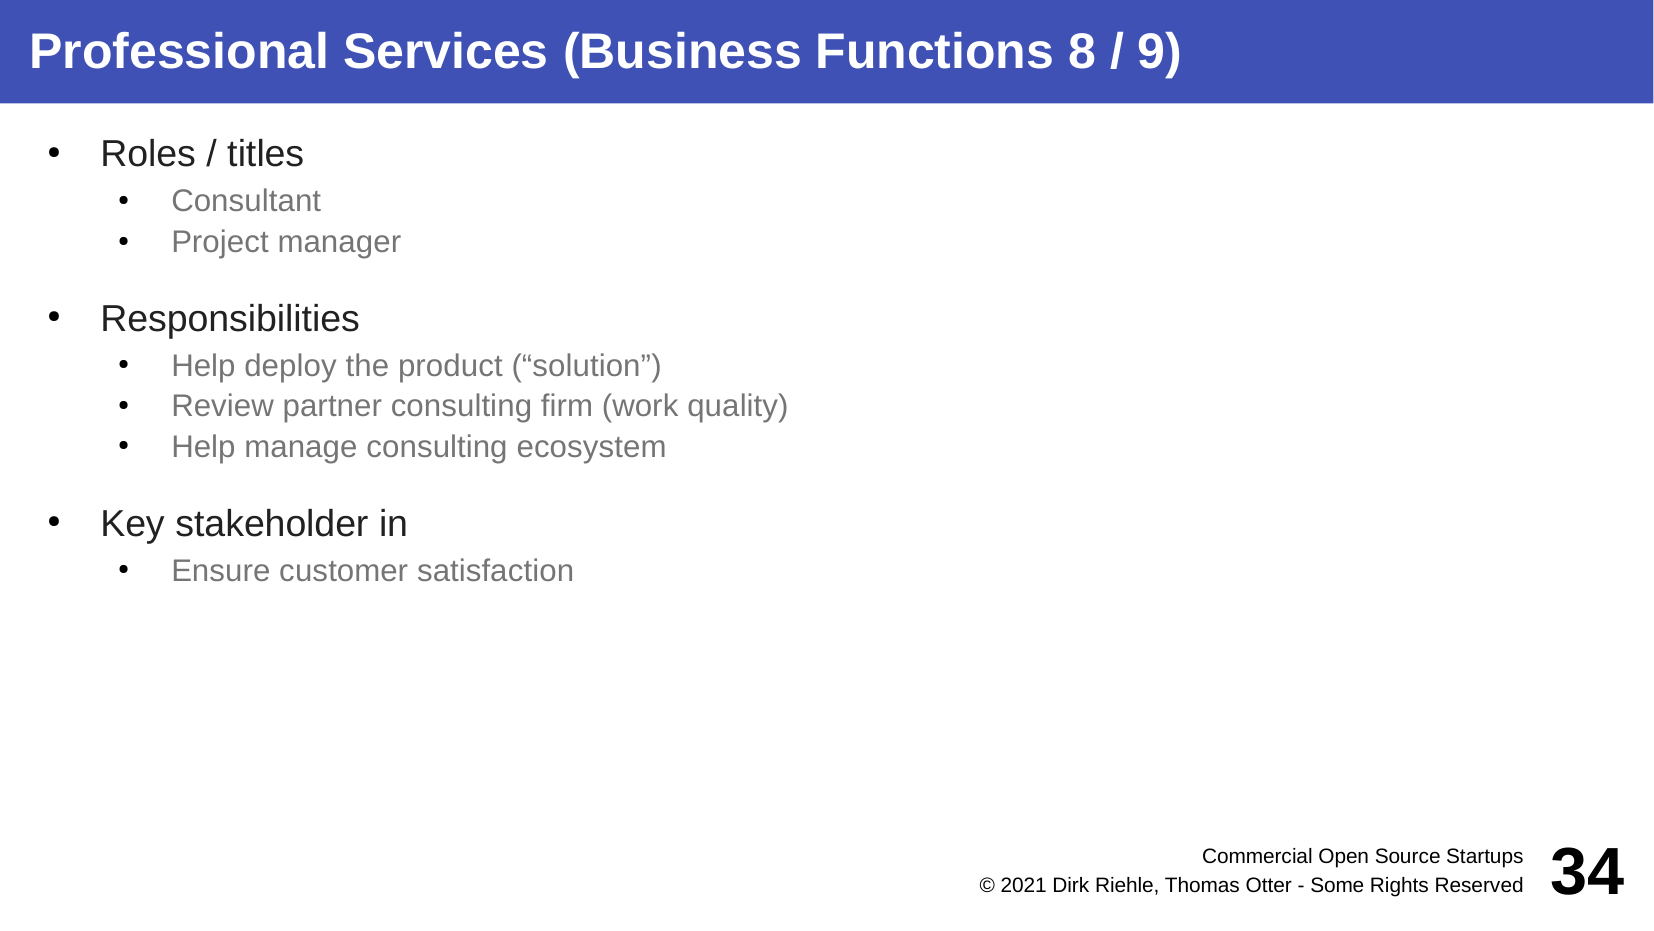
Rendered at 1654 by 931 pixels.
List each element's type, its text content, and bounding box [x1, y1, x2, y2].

title Professional Services (Business Functions 8 / 9) [0, 0, 1654, 104]
list Roles / titles Consultant Project manager Responsibilities Help deploy the product (“solution”) Review partner consulting firm (work quality) Help manage consulting ecosystem Key stakeholder in Ensure customer satisfaction [29, 132, 1625, 813]
